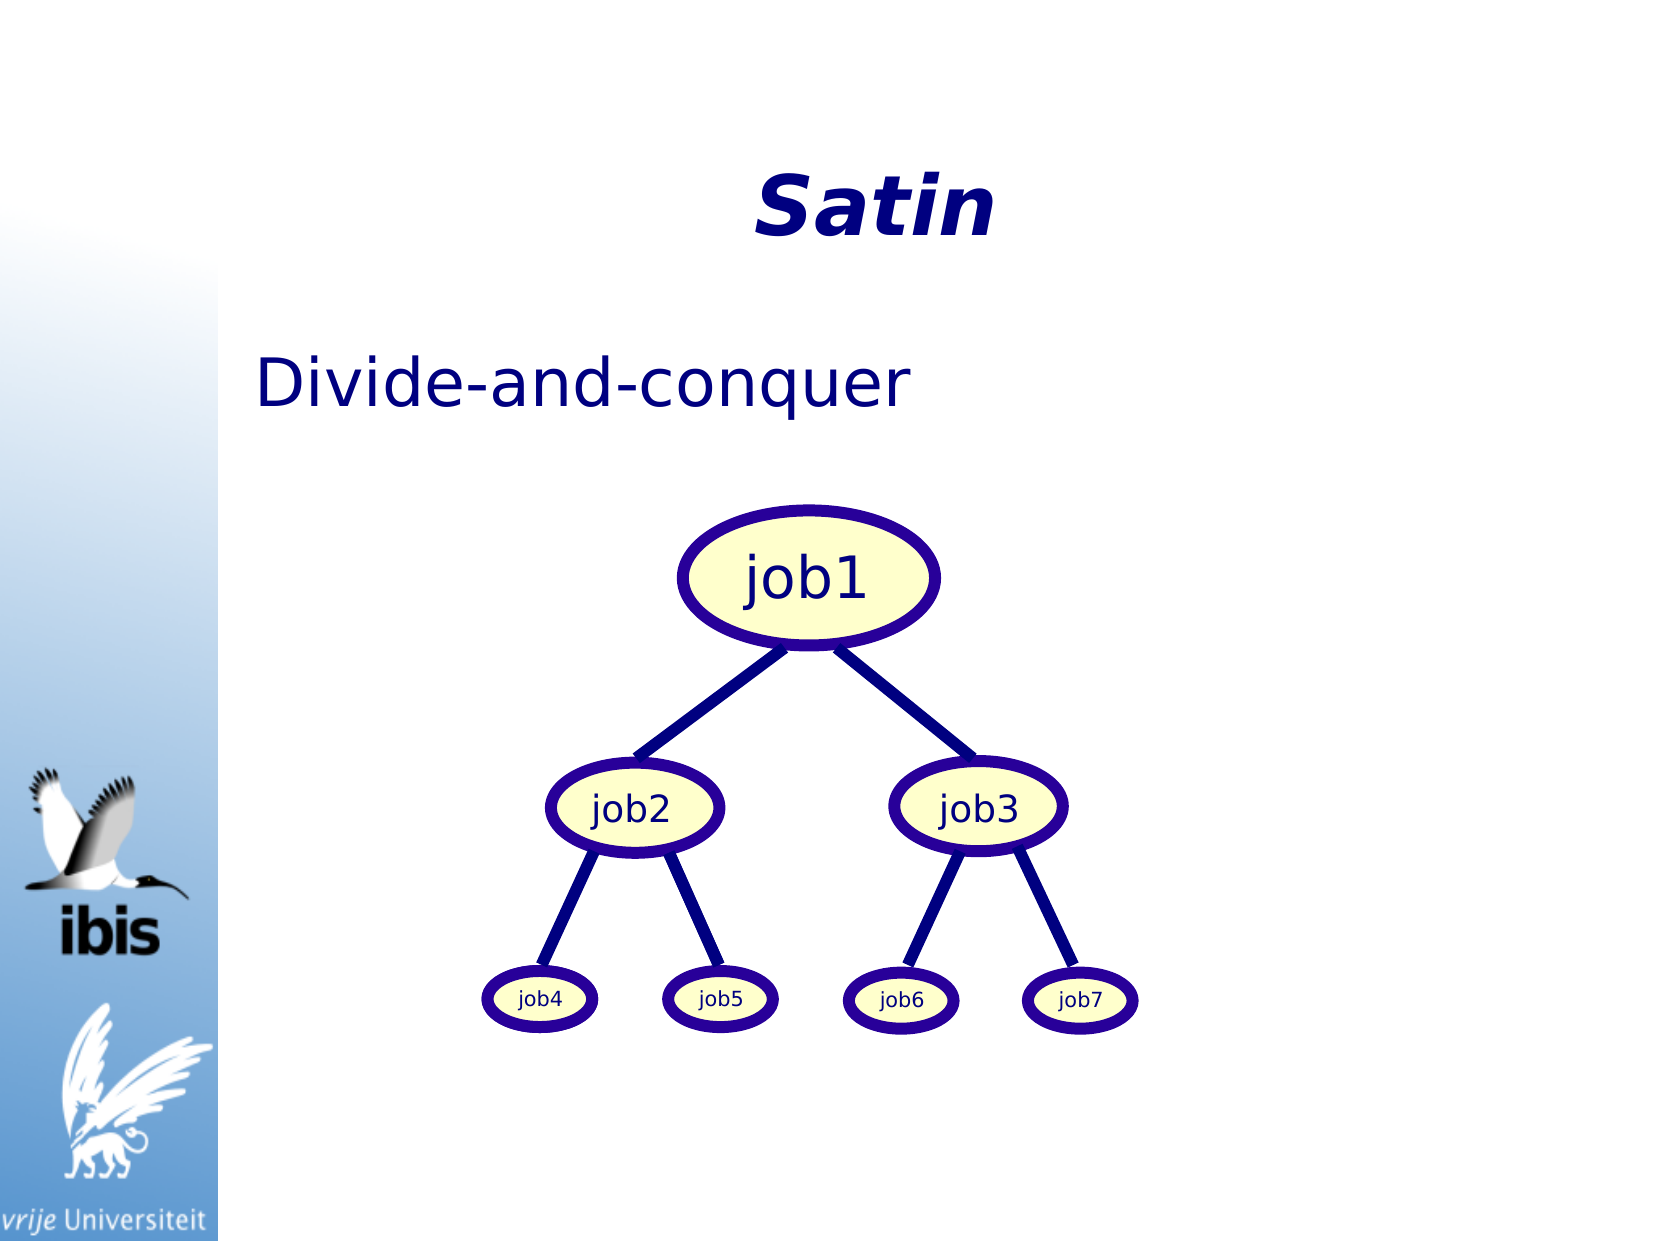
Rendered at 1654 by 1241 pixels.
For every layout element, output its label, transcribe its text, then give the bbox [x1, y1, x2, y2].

text_box job6 [879, 988, 947, 1017]
text_box [894, 761, 1063, 852]
text_box [848, 972, 954, 1029]
picture [0, 0, 218, 1241]
text_box [550, 762, 720, 853]
list Divide-and-conquer [236, 344, 1534, 1196]
text_box job7 [1058, 988, 1126, 1017]
title Satin [219, 102, 1534, 311]
text_box job1 [744, 544, 871, 613]
text_box [487, 970, 593, 1028]
text_box [682, 510, 936, 646]
text_box [1027, 972, 1133, 1029]
text_box job4 [518, 986, 585, 1015]
text_box job5 [699, 986, 766, 1016]
text_box [668, 971, 773, 1028]
text_box job3 [938, 788, 1046, 834]
text_box job2 [591, 788, 699, 834]
